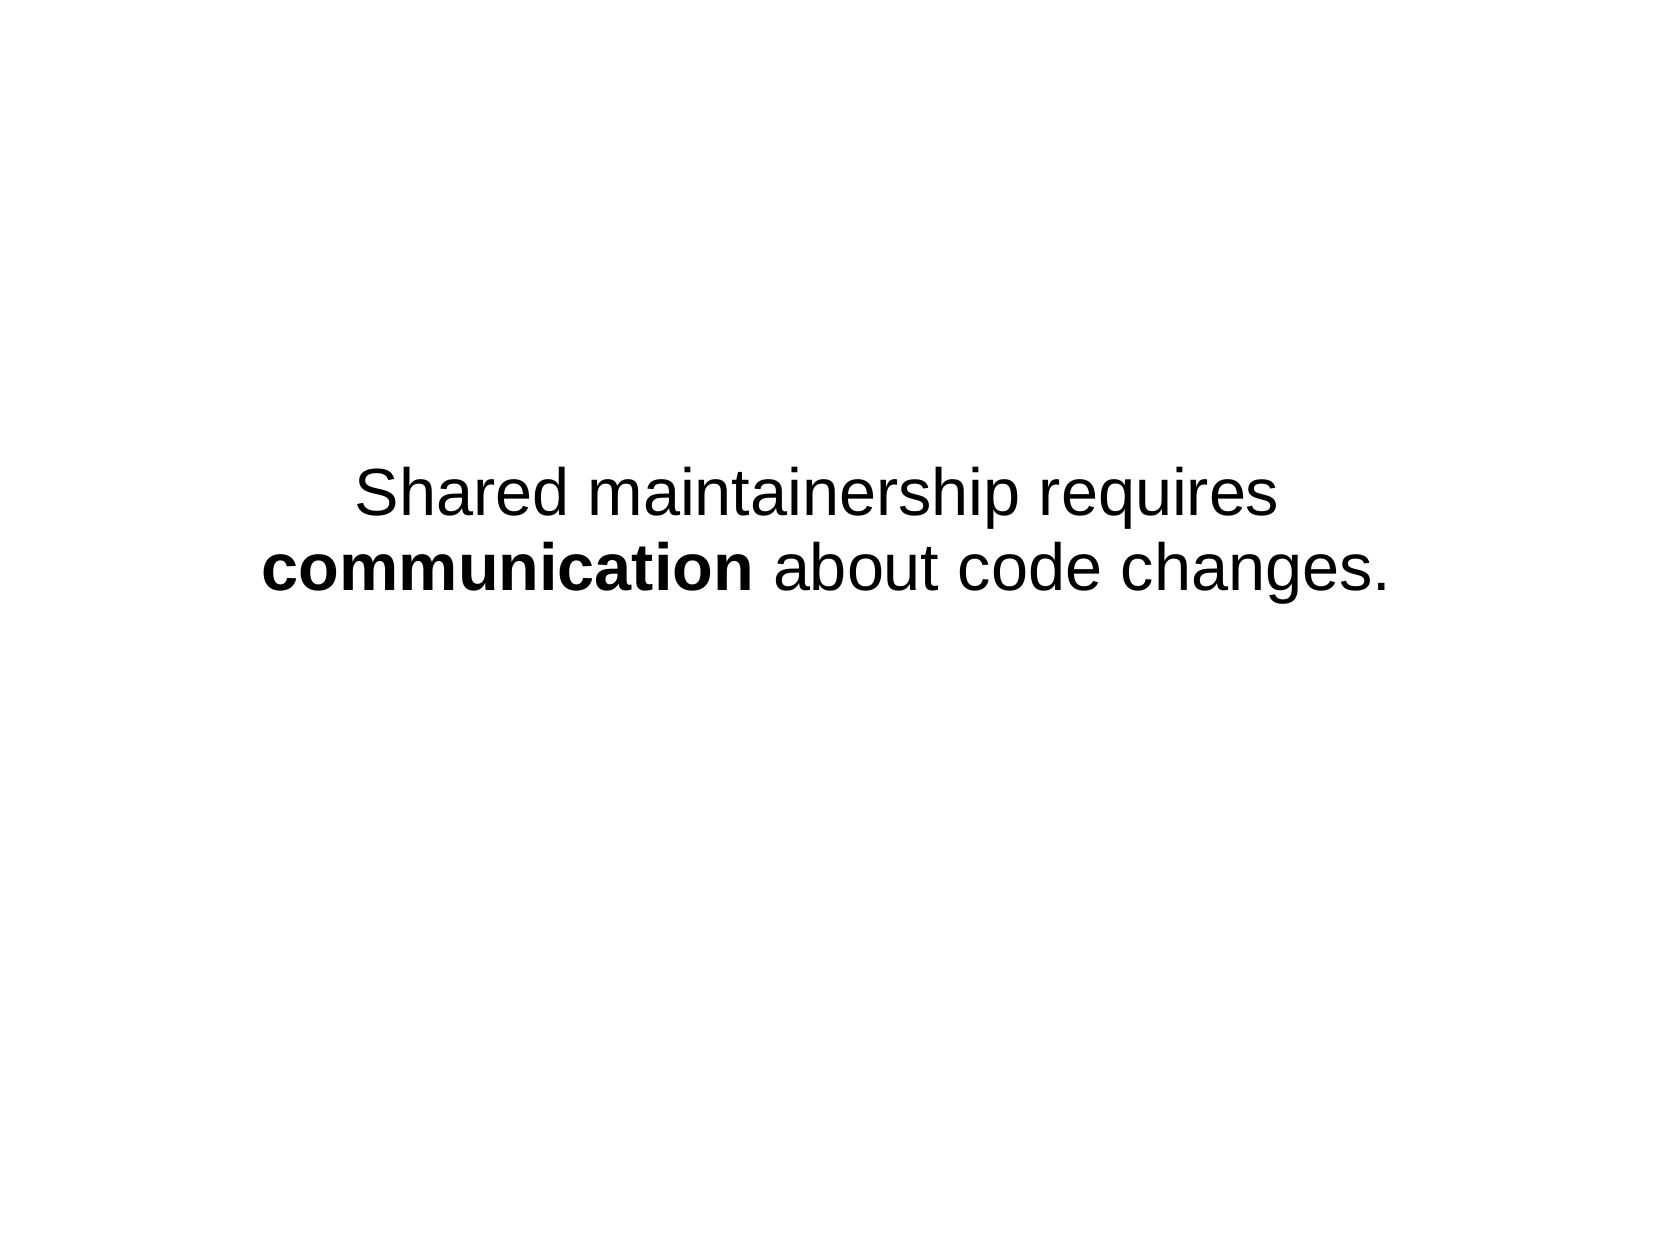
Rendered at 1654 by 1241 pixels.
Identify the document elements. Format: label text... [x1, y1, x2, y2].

subtitle Shared maintainership requires communication about code changes. [82, 49, 1571, 1010]
